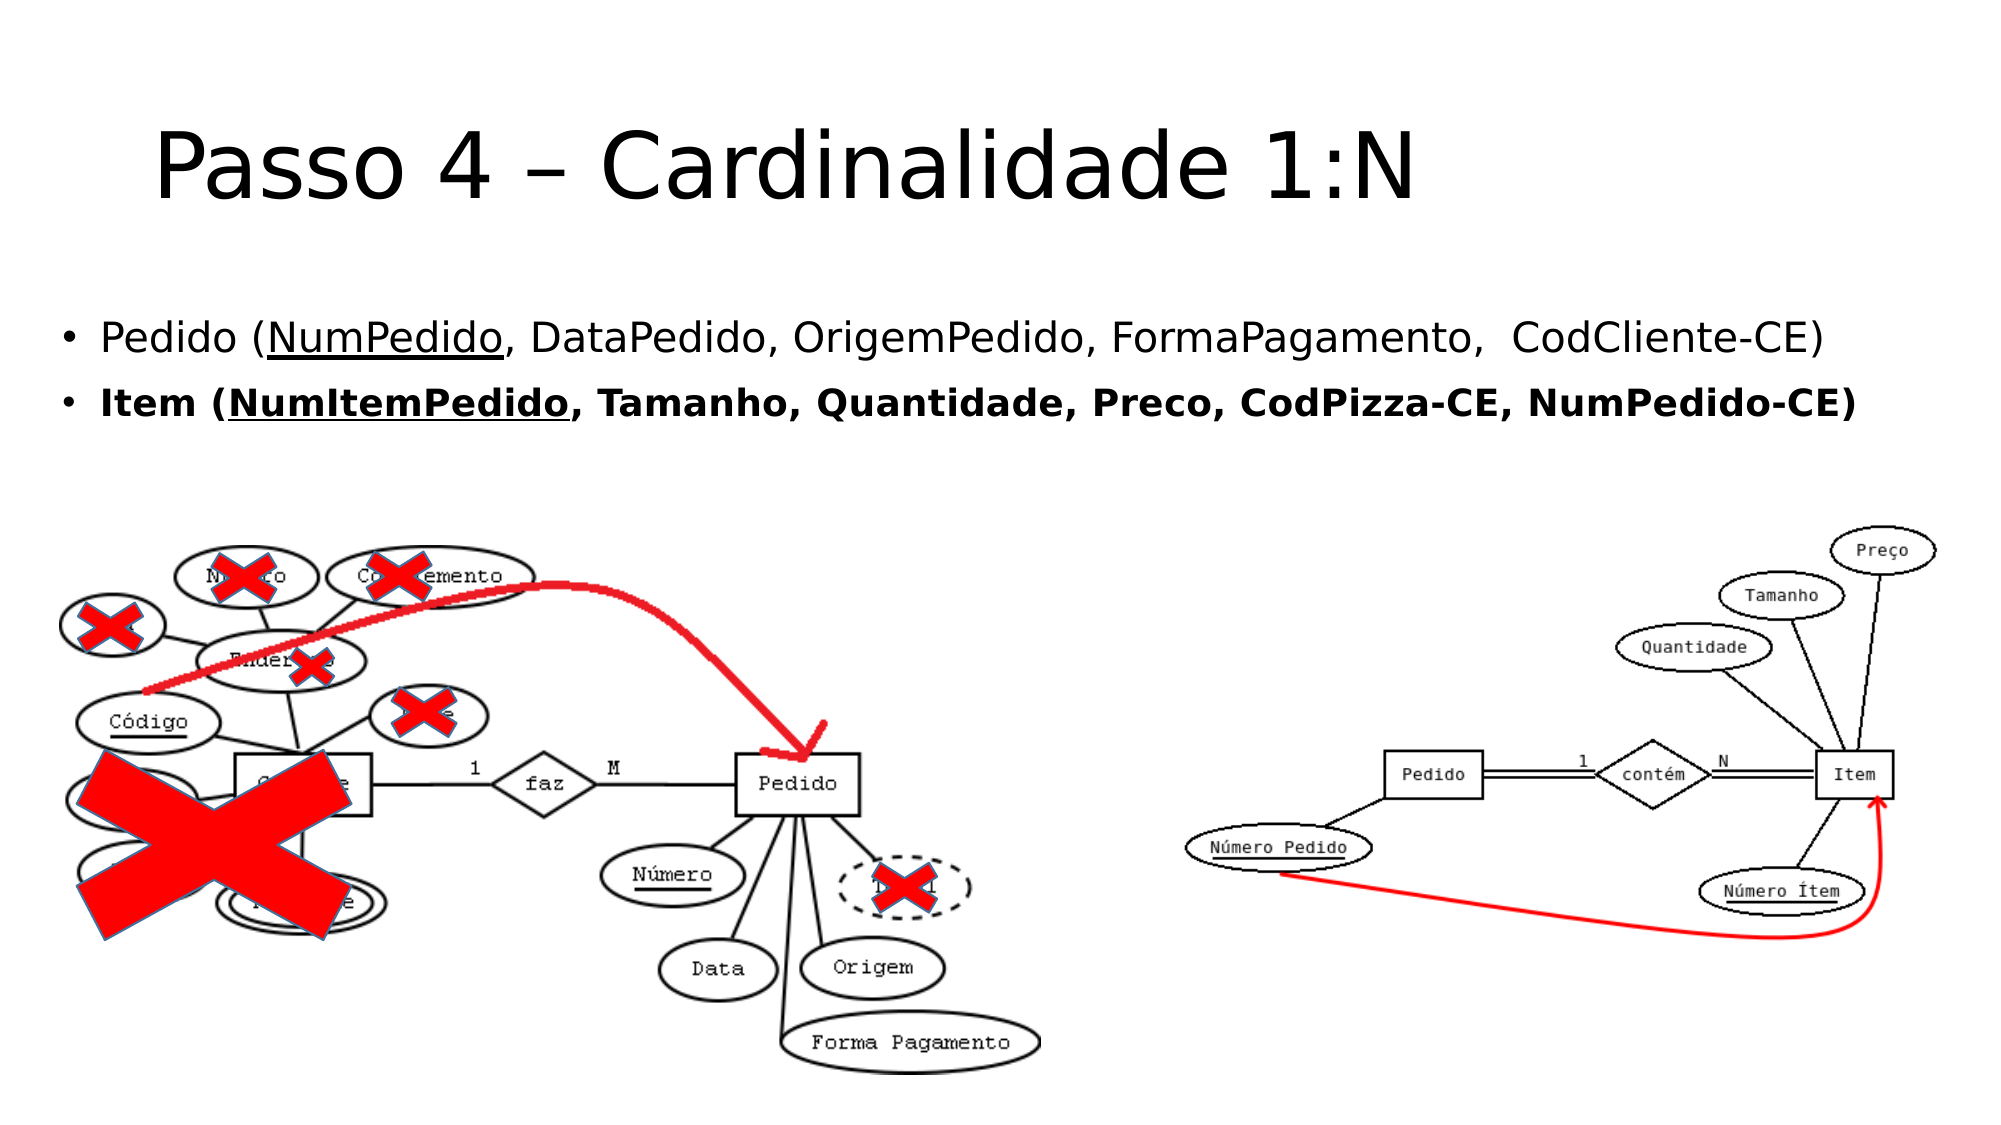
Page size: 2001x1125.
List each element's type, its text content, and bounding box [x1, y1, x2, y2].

title Passo 4 – Cardinalidade 1:N [150, 104, 1426, 295]
text_box Pedido (NumPedido, DataPedido, OrigemPedido, FormaPagamento, CodCliente-CE) Item (NumItemPedido, Tamanho, Quantidade, Preco, CodPizza-CE, NumPedido-CE) [60, 298, 1961, 424]
text_box [59, 545, 1041, 1075]
picture [1181, 507, 1949, 958]
